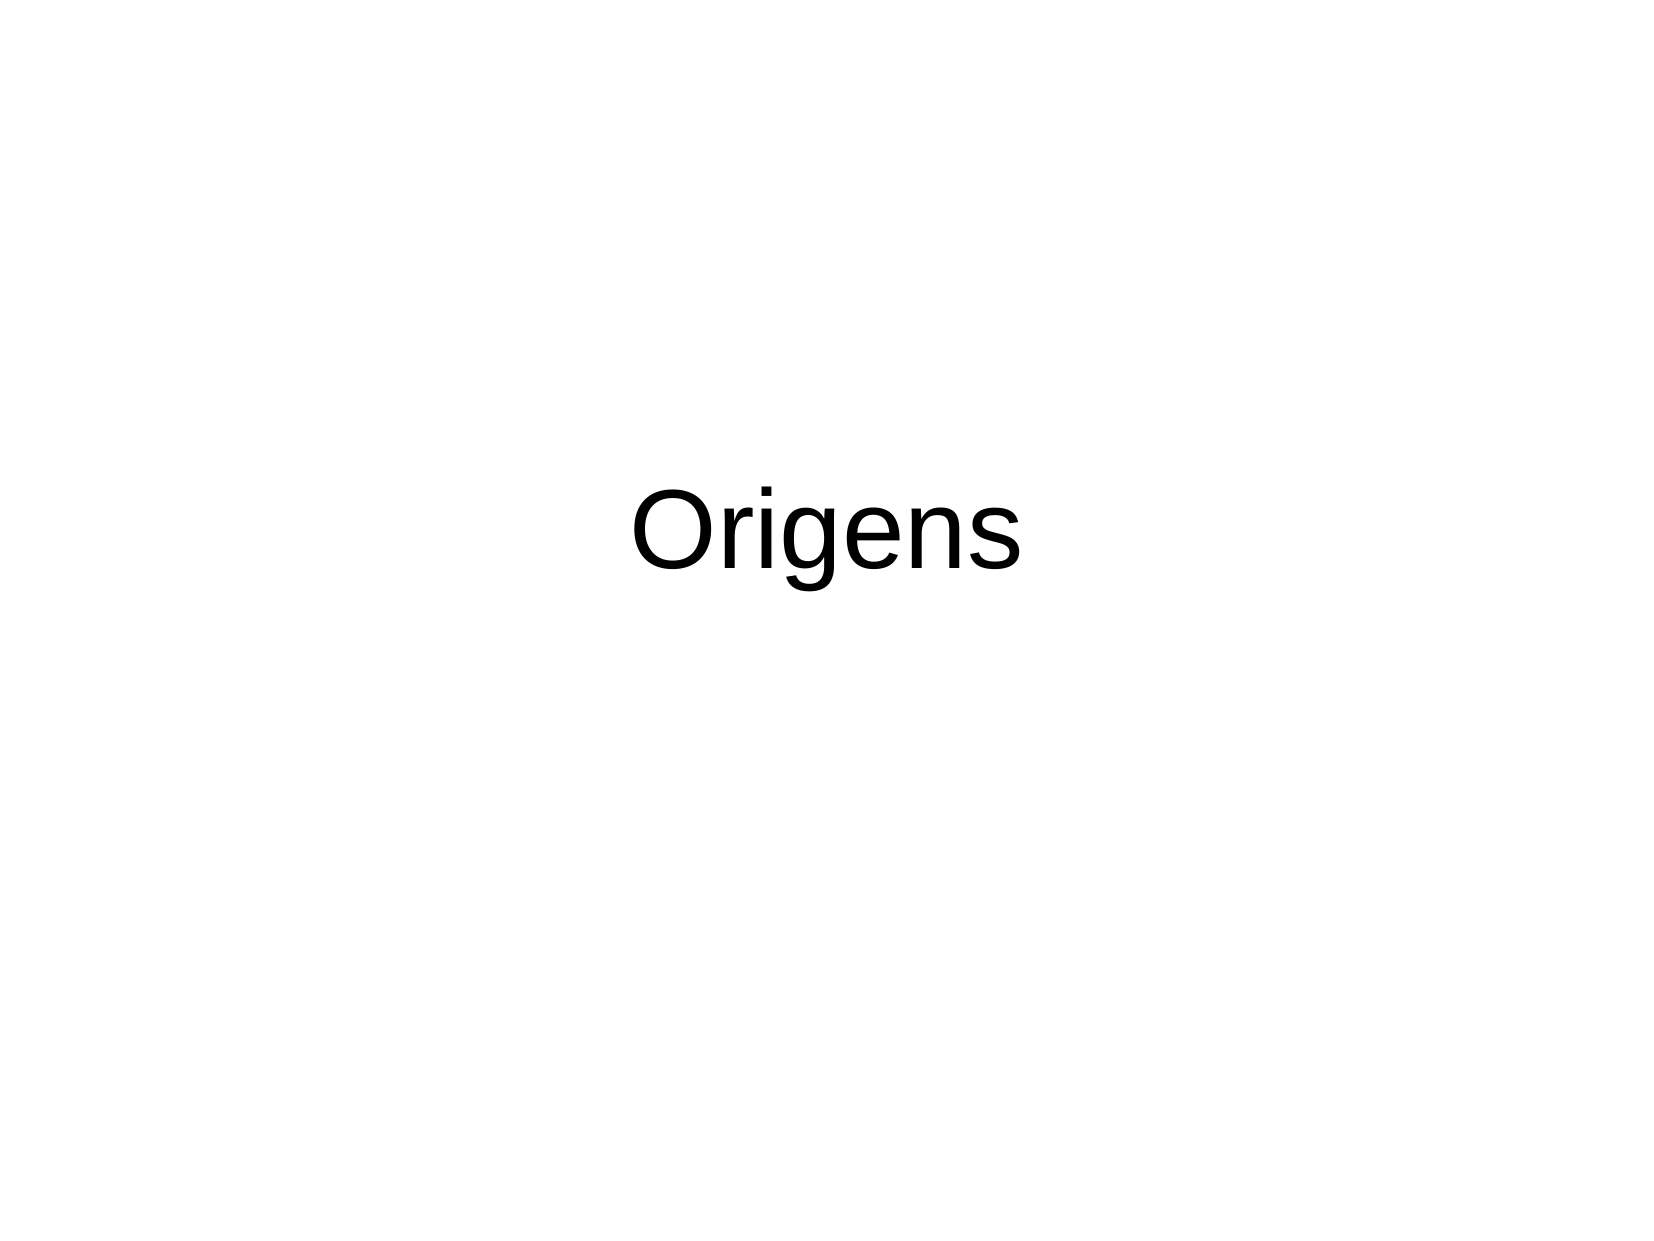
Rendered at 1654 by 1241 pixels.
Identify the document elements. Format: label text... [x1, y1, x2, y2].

subtitle Origens [82, 49, 1571, 1010]
